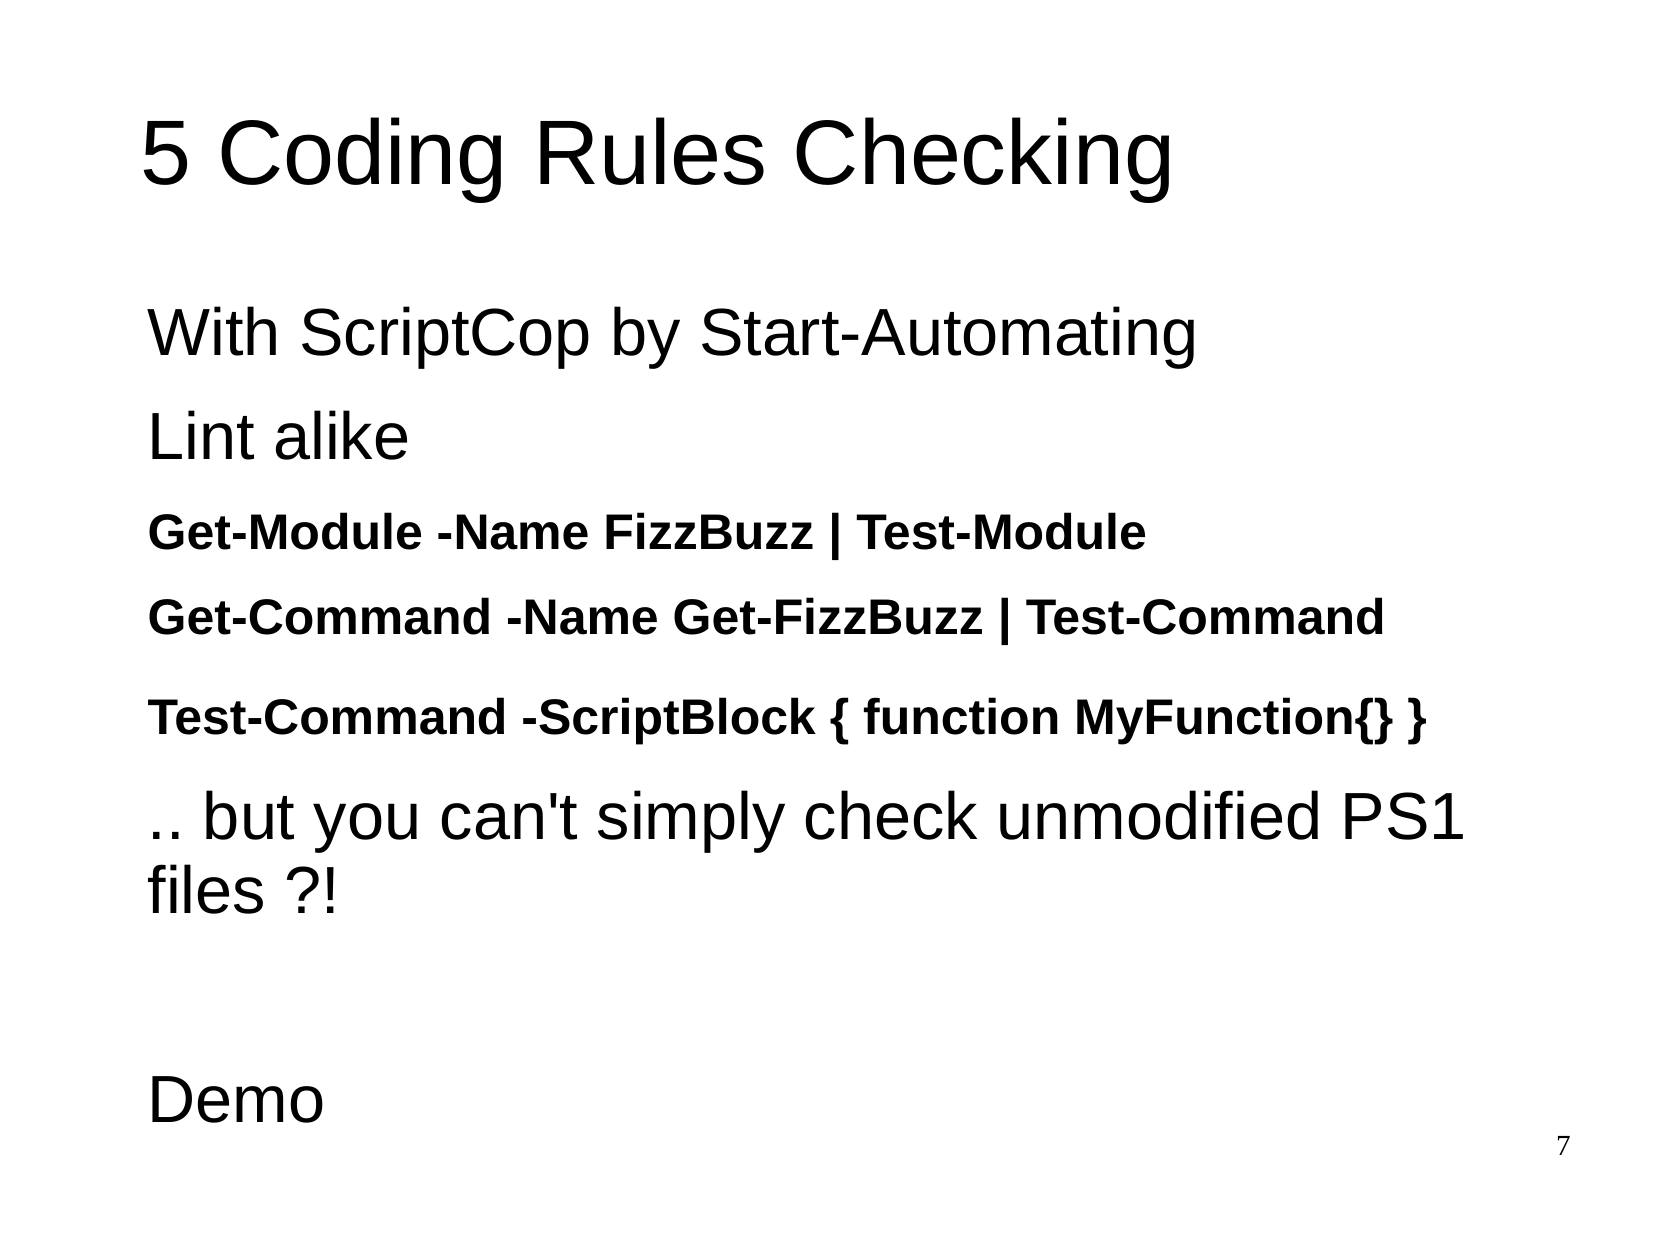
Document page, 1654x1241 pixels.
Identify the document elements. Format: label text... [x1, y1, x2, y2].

title 5 Coding Rules Checking [82, 49, 1571, 257]
list With ScriptCop by Start-Automating Lint alike Get-Module -Name FizzBuzz | Test-Module Get-Command -Name Get-FizzBuzz | Test-Command Test-Command -ScriptBlock { function MyFunction{} } .. but you can't simply check unmodified PS1 files ?! Demo [76, 295, 1565, 1140]
